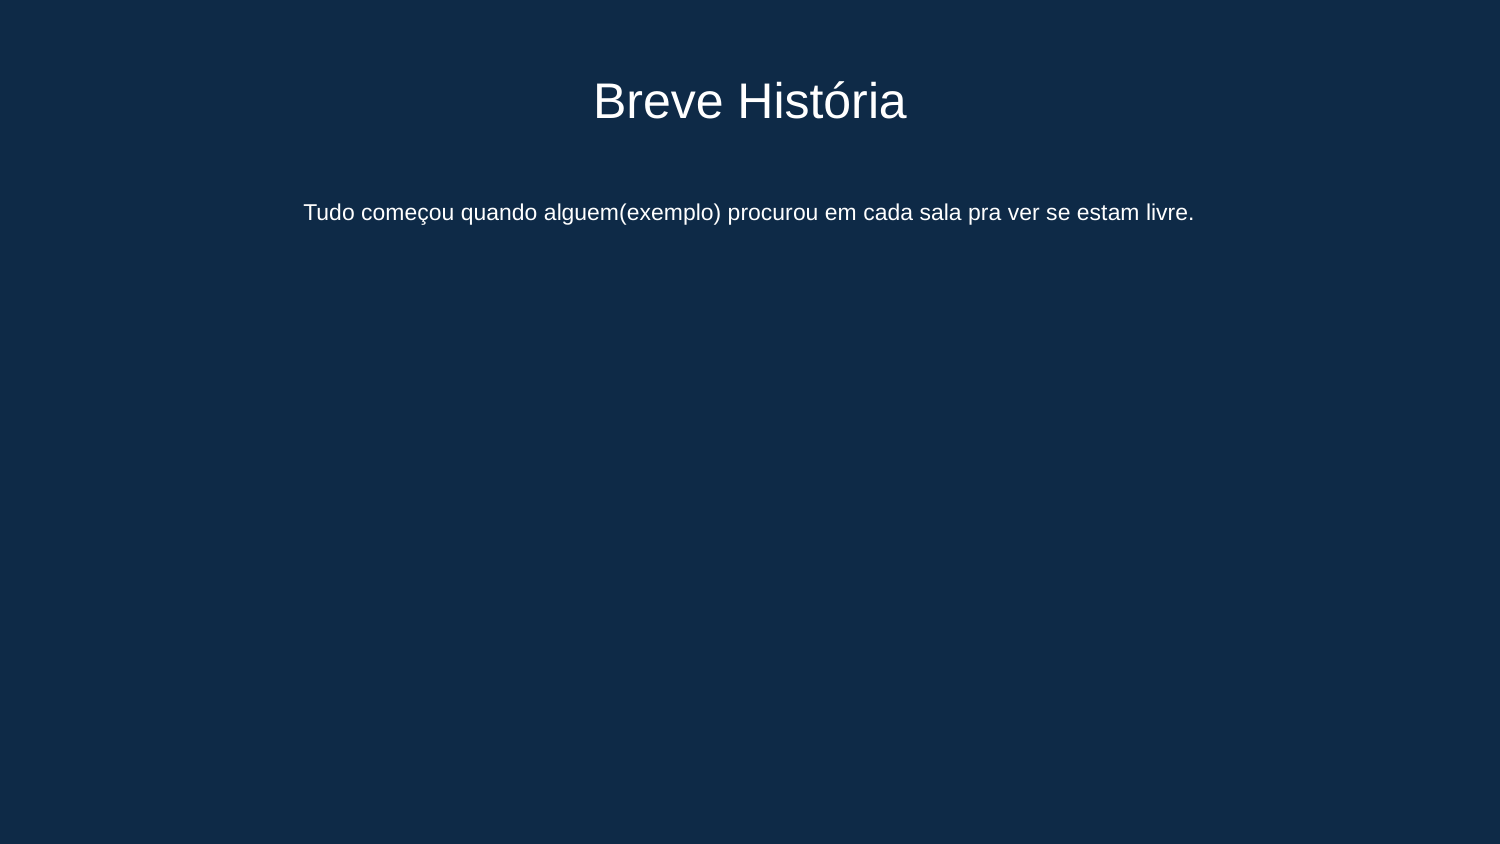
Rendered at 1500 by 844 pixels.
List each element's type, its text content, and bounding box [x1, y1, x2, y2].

text_box Tudo começou quando alguem(exemplo) procurou em cada sala pra ver se estam livre. [205, 178, 1294, 318]
title Breve História [171, 53, 1328, 133]
